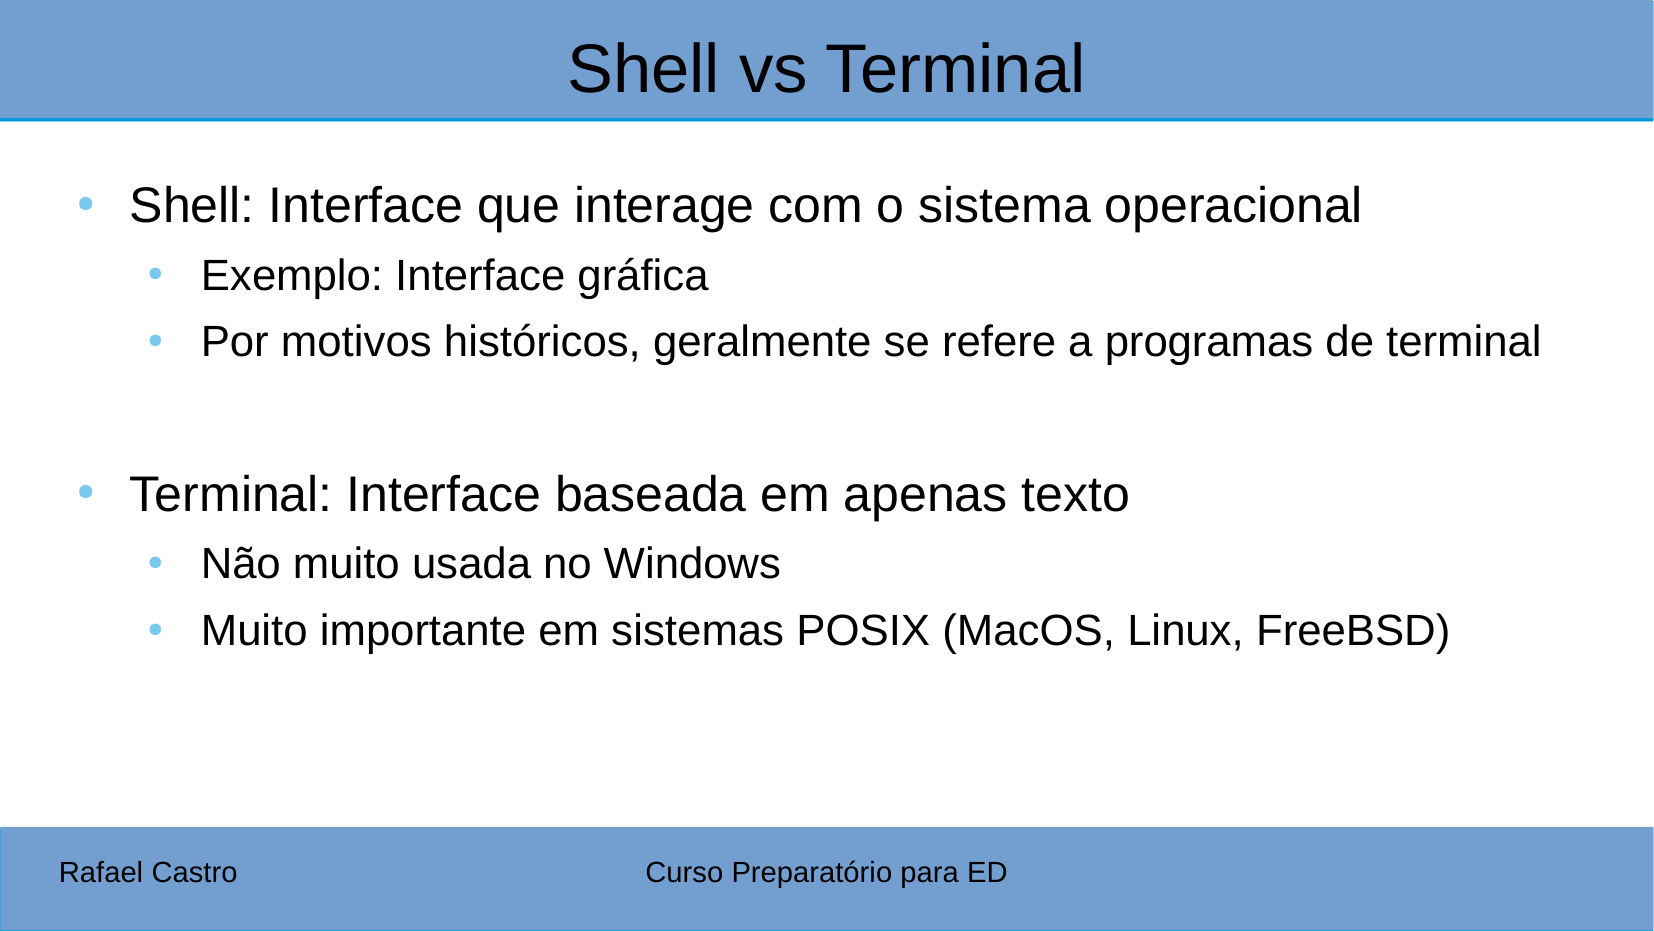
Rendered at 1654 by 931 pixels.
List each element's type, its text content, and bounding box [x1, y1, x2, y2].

list Shell: Interface que interage com o sistema operacional Exemplo: Interface gráfica Por motivos históricos, geralmente se refere a programas de terminal Terminal: Interface baseada em apenas texto Não muito usada no Windows Muito importante em sistemas POSIX (MacOS, Linux, FreeBSD) [59, 177, 1595, 768]
title Shell vs Terminal [59, 29, 1595, 108]
